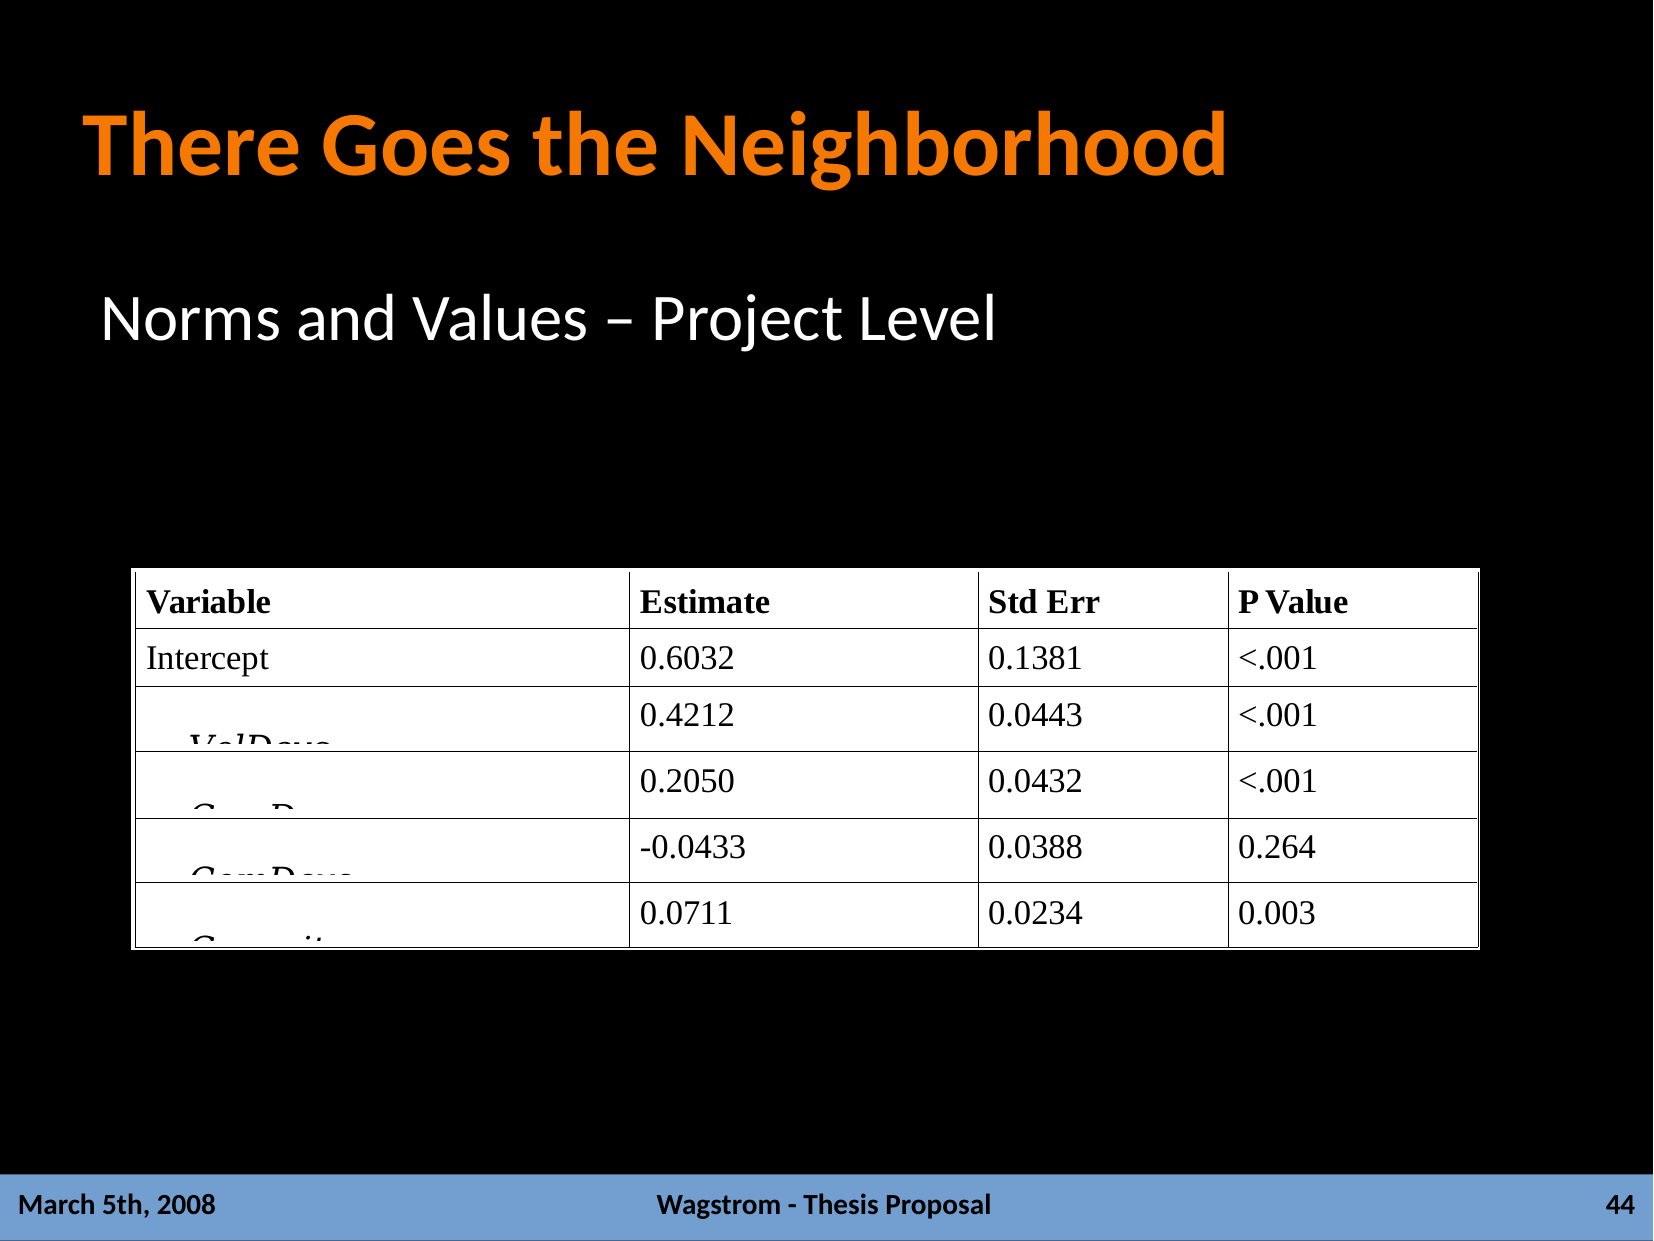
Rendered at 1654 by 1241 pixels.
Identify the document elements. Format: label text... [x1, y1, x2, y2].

list Norms and Values – Project Level [82, 290, 1571, 1095]
title There Goes the Neighborhood [82, 49, 1571, 257]
